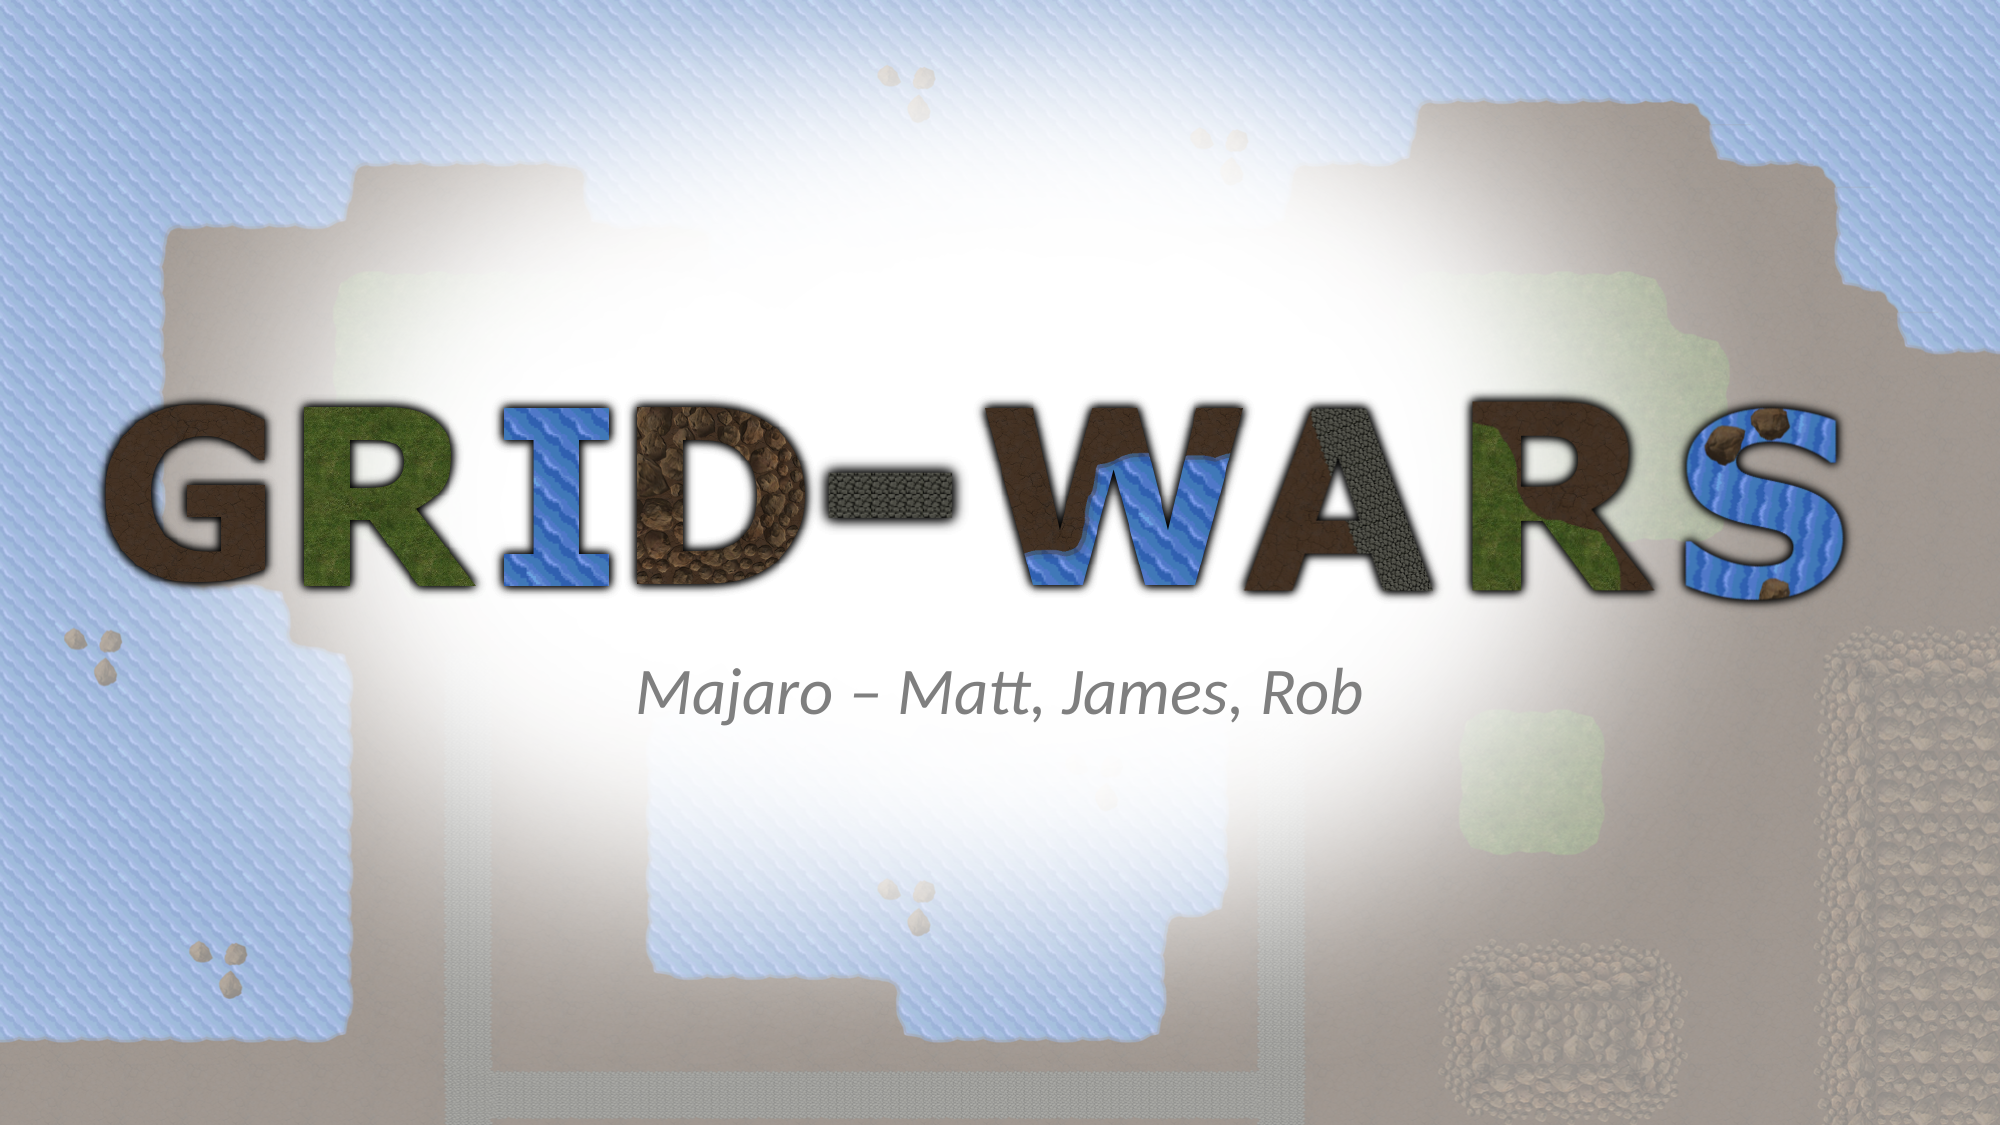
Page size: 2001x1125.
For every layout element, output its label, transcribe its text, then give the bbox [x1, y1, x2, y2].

subtitle Majaro – Matt, James, Rob [249, 648, 1750, 863]
picture [0, 0, 2000, 1125]
